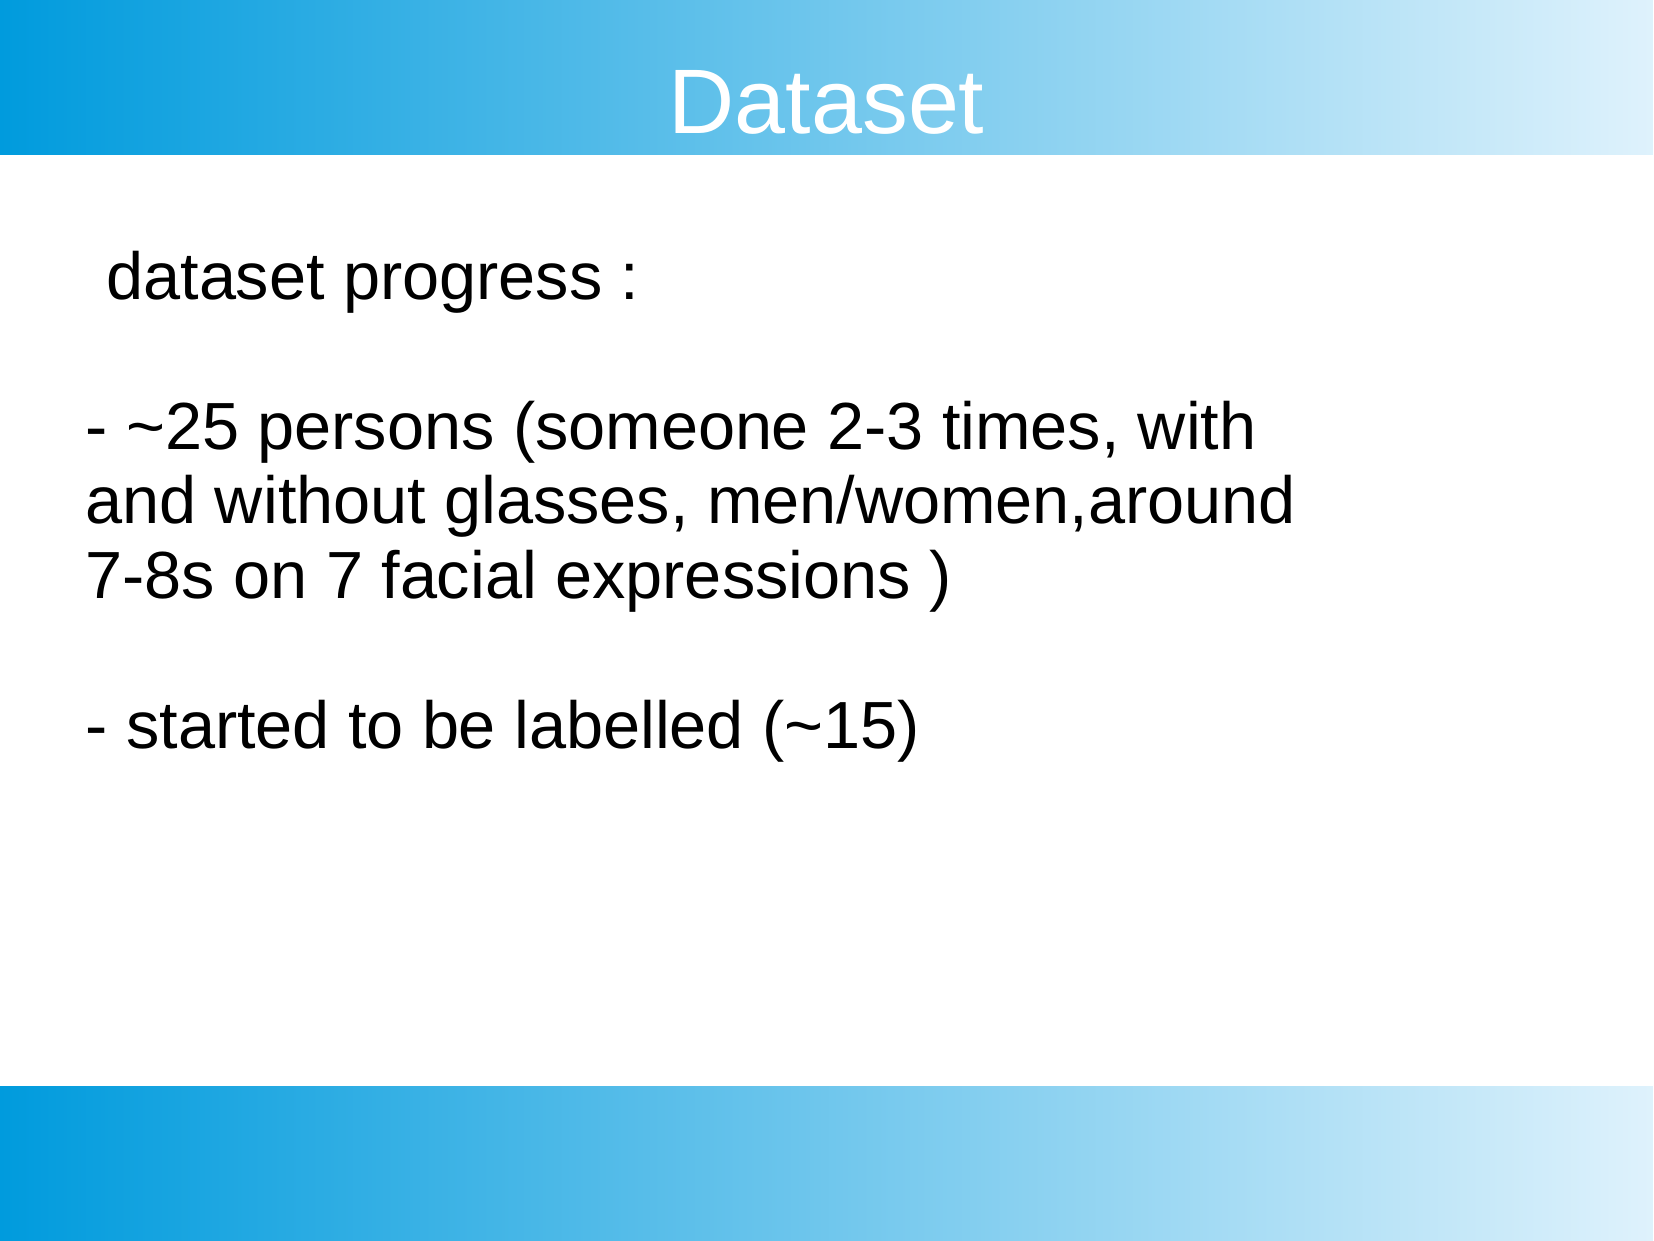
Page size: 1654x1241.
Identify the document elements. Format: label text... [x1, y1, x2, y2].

text_box dataset progress : - ~25 persons (someone 2-3 times, with and without glasses, men/women,around 7-8s on 7 facial expressions ) - started to be labelled (~15) [70, 231, 1348, 920]
title Dataset [82, 49, 1571, 155]
